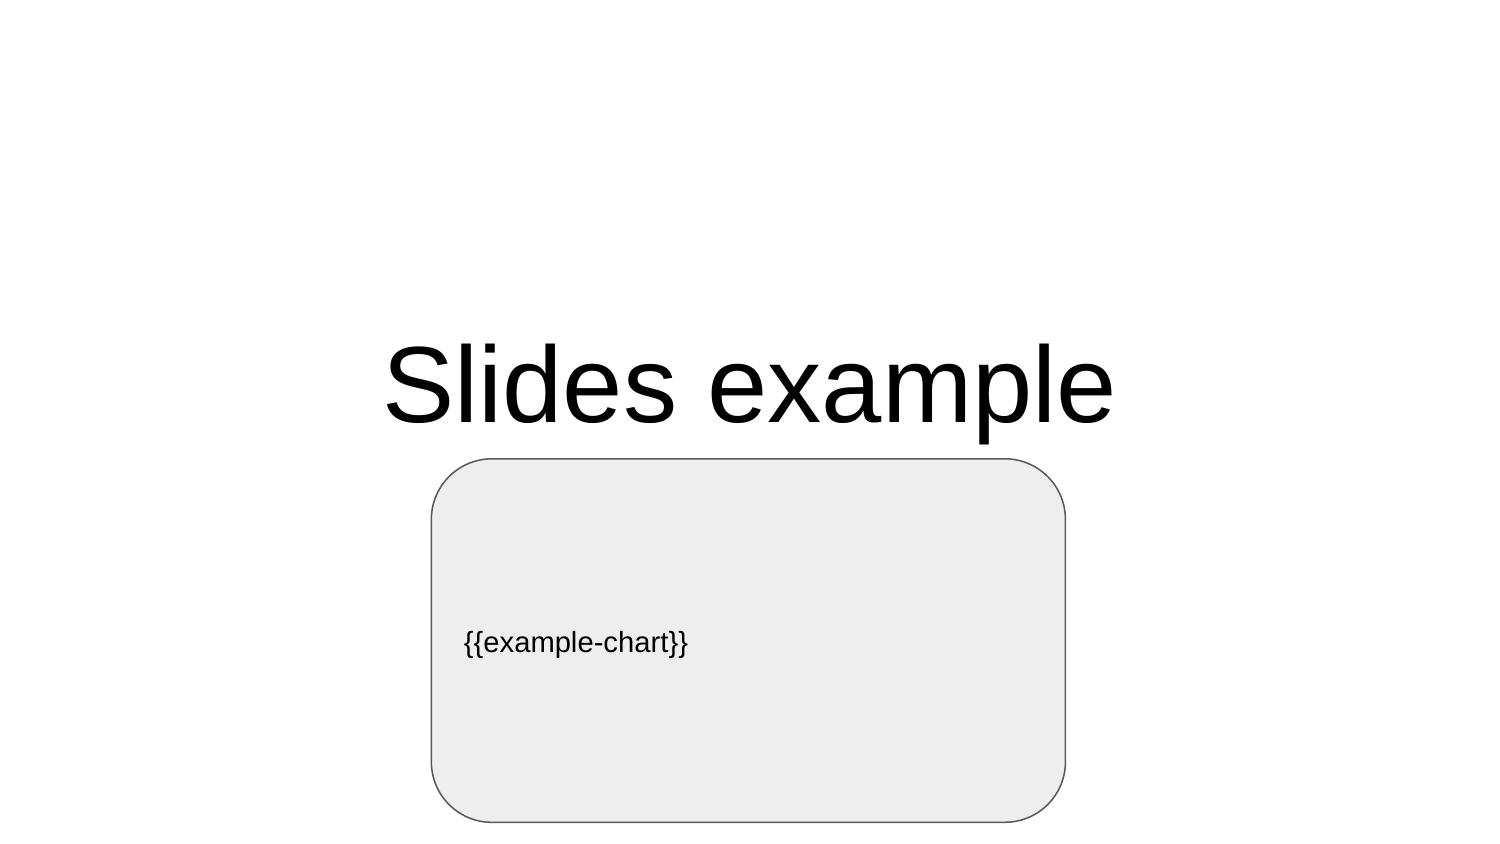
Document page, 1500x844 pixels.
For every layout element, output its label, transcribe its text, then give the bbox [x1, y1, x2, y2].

text_box {{example-chart}} [431, 458, 1066, 823]
title Slides example [51, 122, 1449, 459]
